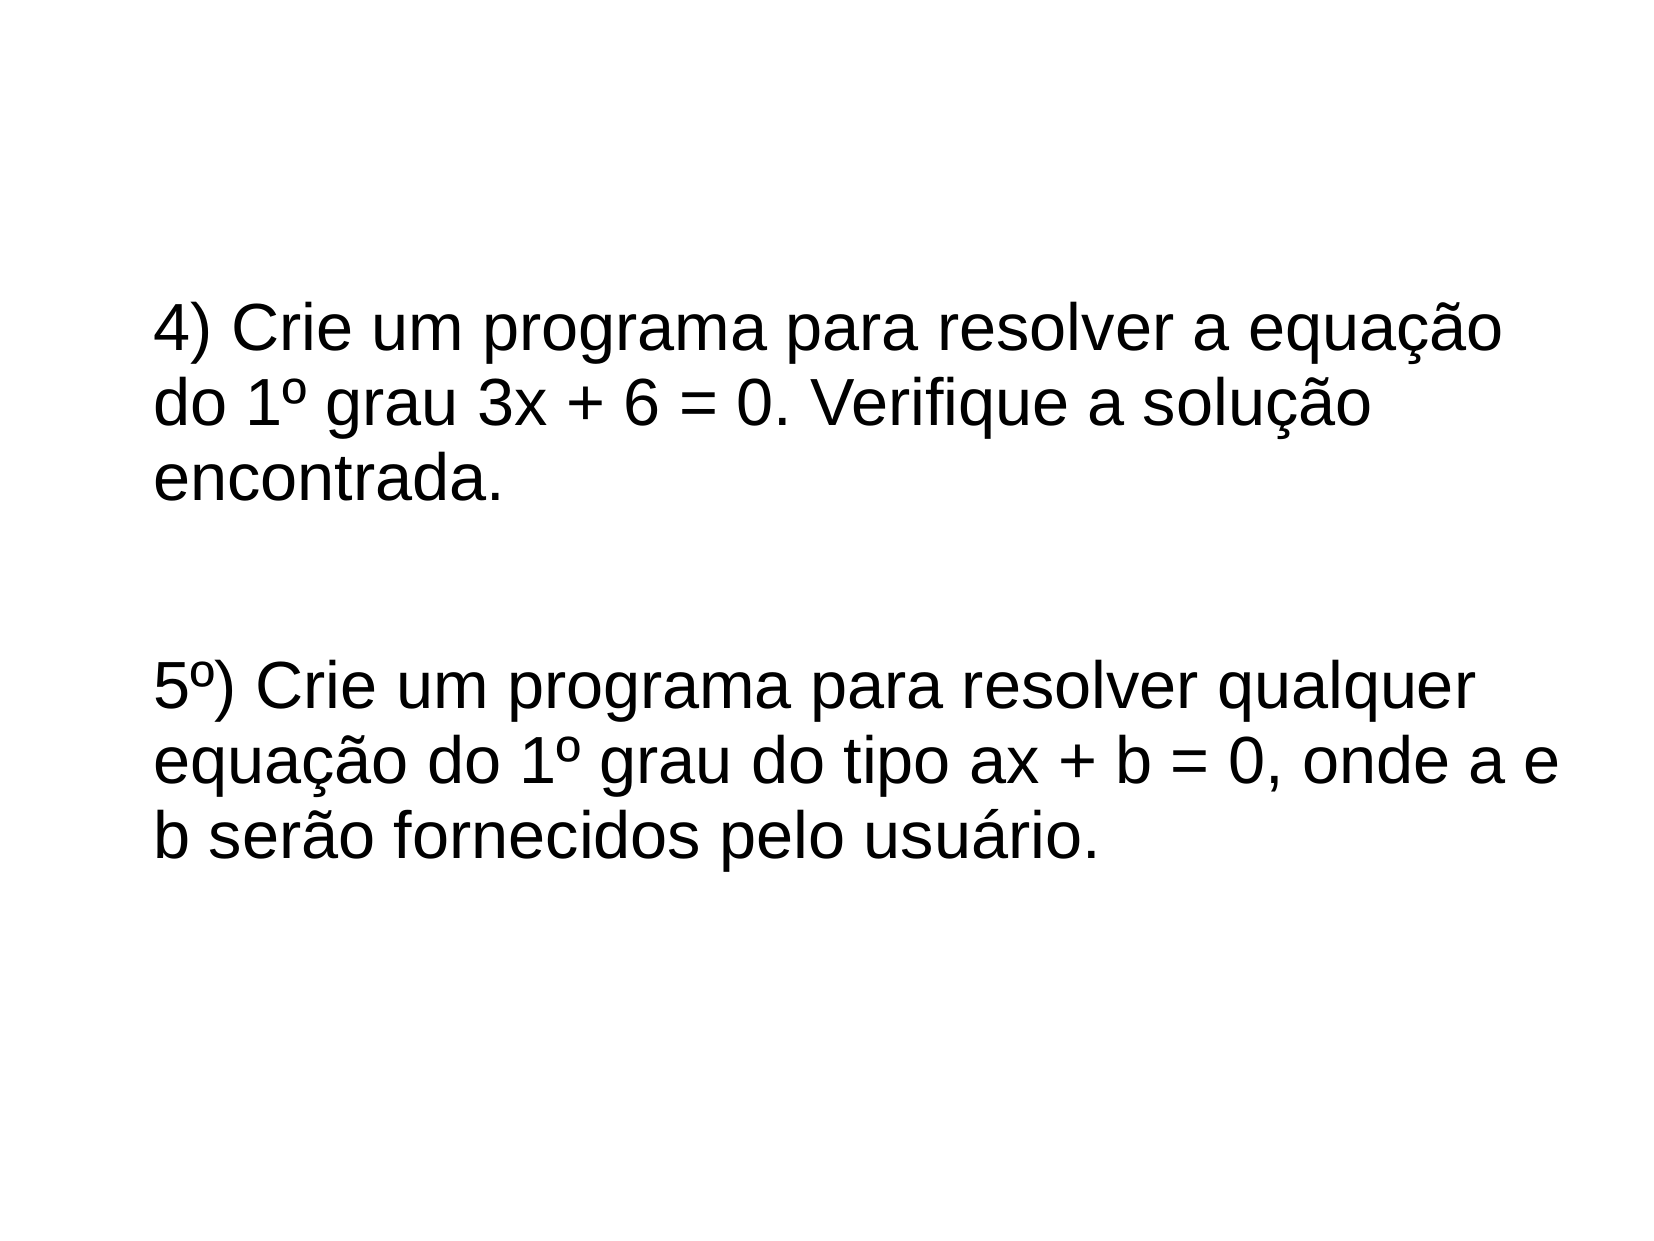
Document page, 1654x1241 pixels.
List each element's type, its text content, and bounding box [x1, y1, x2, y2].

list 4) Crie um programa para resolver a equação do 1º grau 3x + 6 = 0. Verifique a solução encontrada. 5º) Crie um programa para resolver qualquer equação do 1º grau do tipo ax + b = 0, onde a e b serão fornecidos pelo usuário. [82, 290, 1571, 1109]
